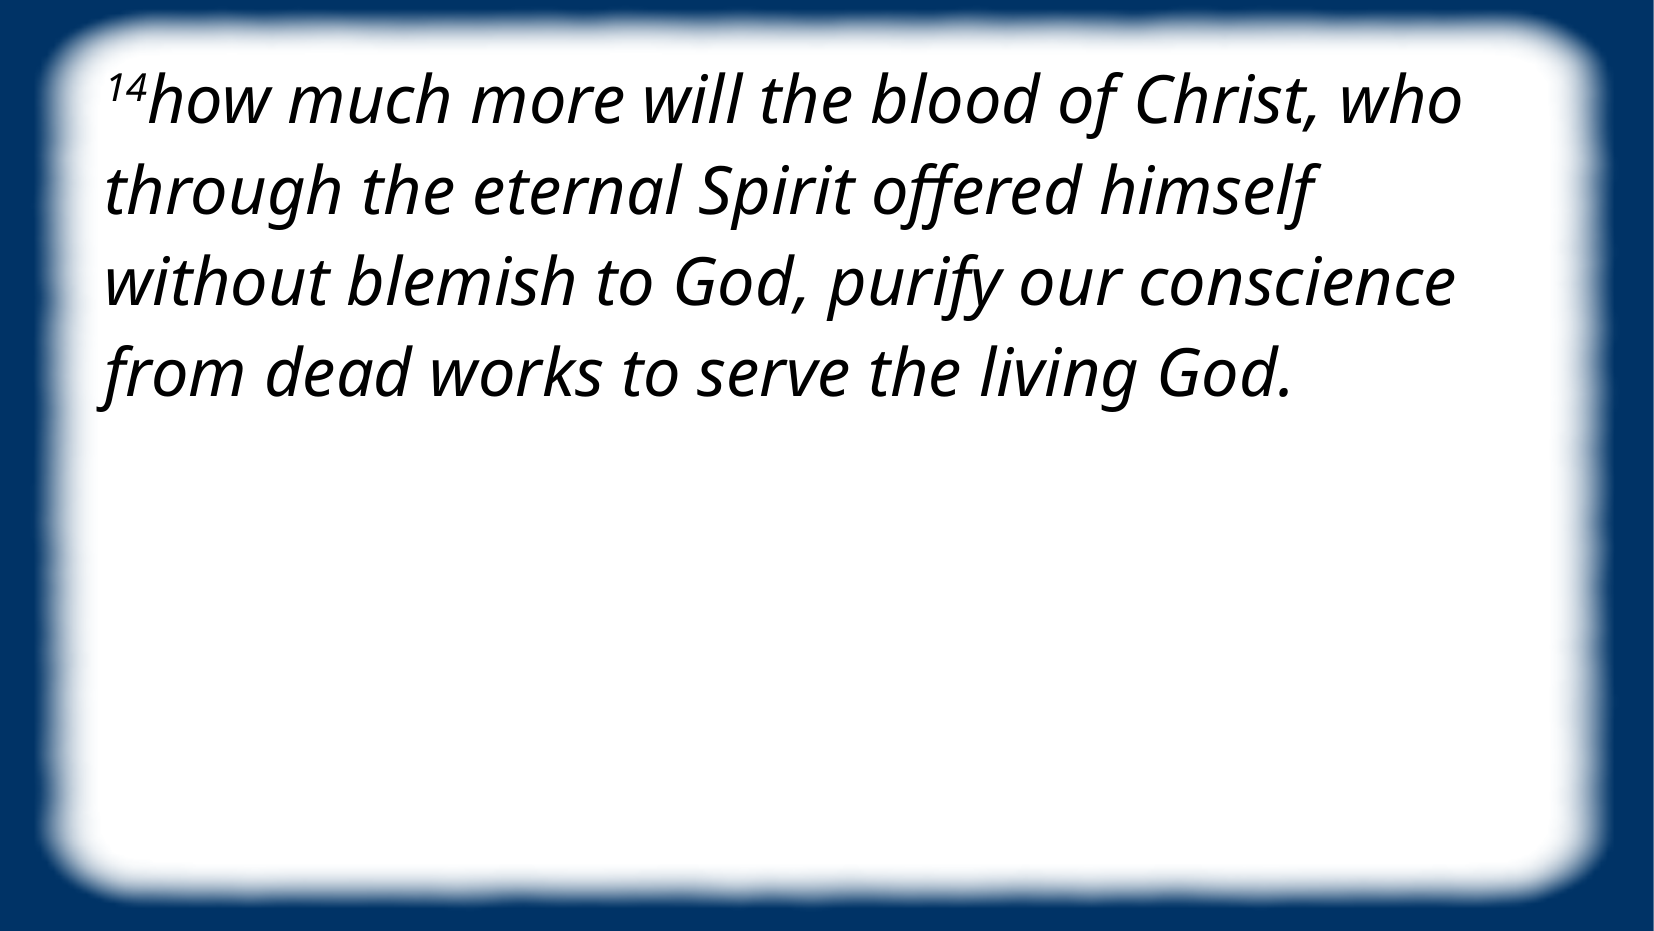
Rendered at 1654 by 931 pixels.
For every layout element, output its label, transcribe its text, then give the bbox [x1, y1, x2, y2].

text_box 14how much more will the blood of Christ, who through the eternal Spirit offered himself without blemish to God, purify our conscience from dead works to serve the living God. [90, 45, 1561, 415]
picture [0, 0, 1654, 931]
